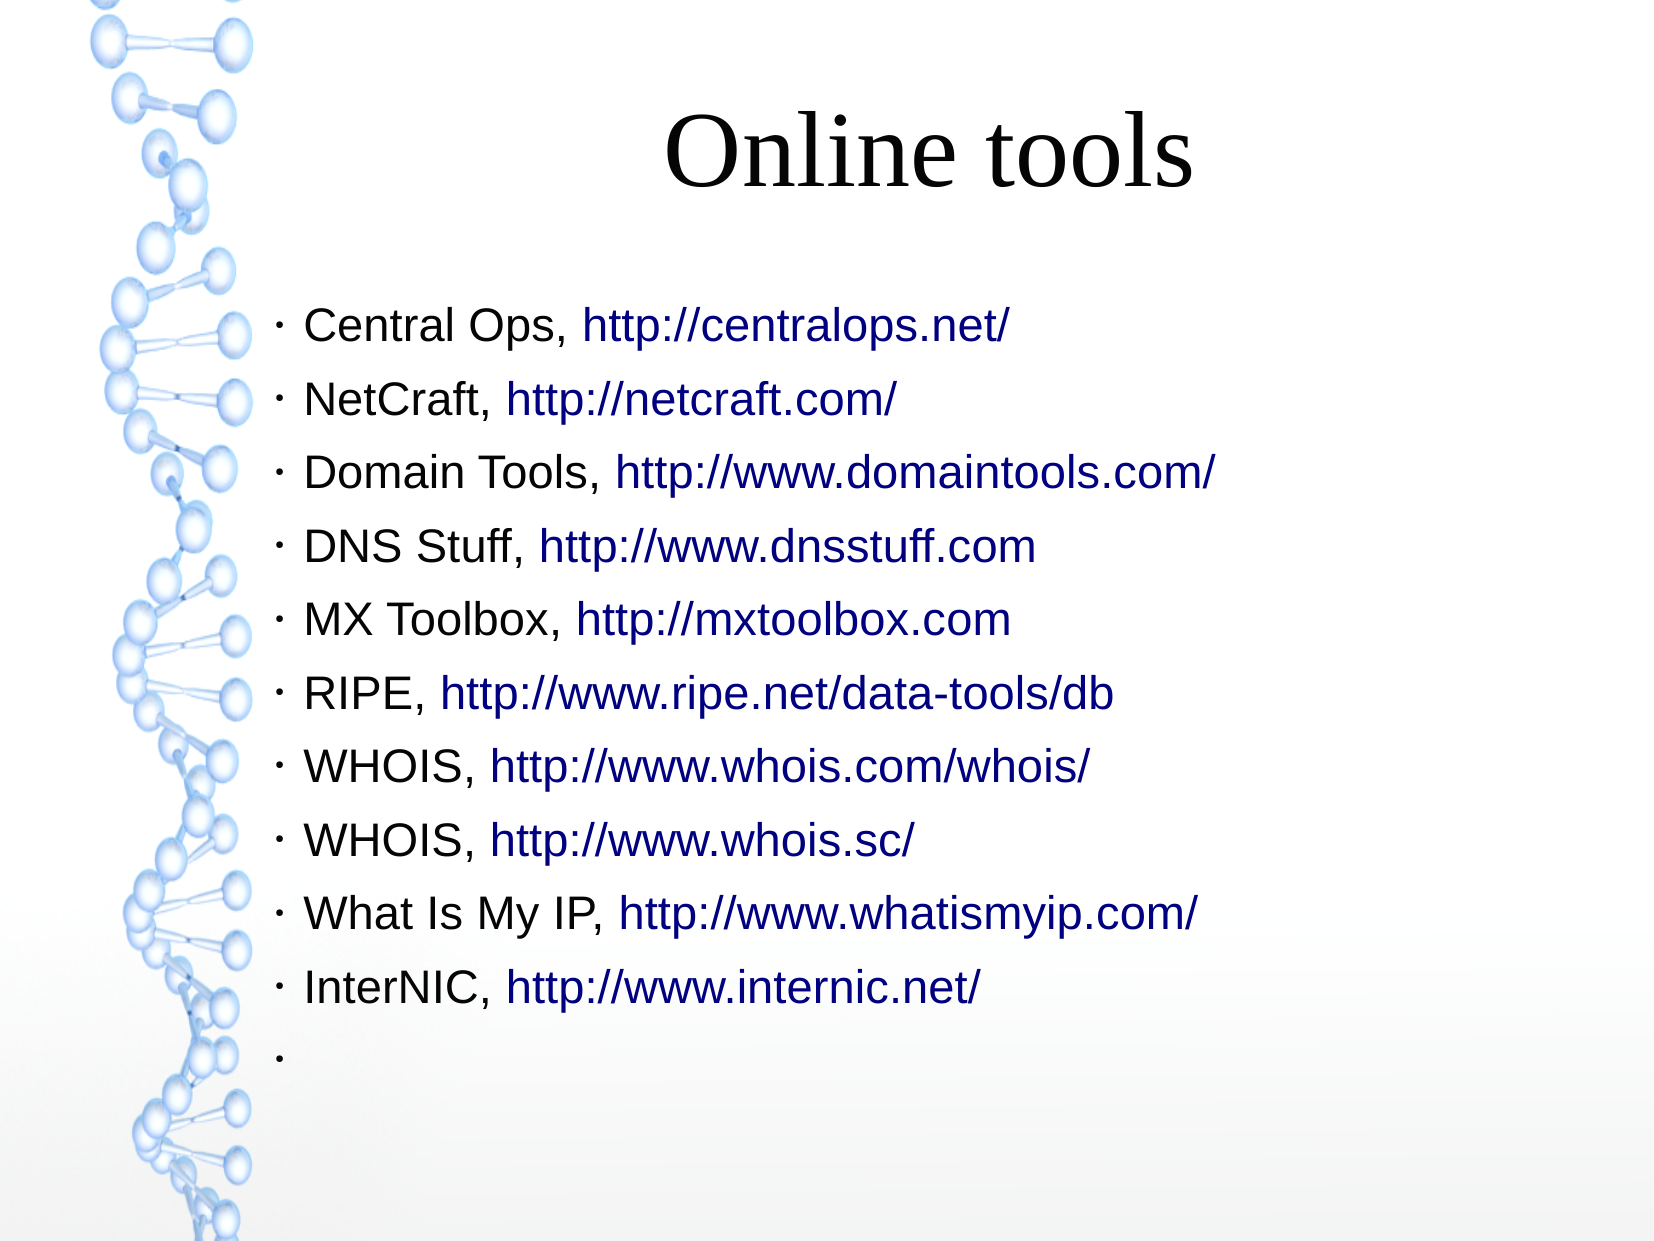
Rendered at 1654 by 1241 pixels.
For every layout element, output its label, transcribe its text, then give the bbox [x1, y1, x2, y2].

list Central Ops, http://centralops.net/ NetCraft, http://netcraft.com/ Domain Tools, http://www.domaintools.com/ DNS Stuff, http://www.dnsstuff.com MX Toolbox, http://mxtoolbox.com RIPE, http://www.ripe.net/data-tools/db WHOIS, http://www.whois.com/whois/ WHOIS, http://www.whois.sc/ What Is My IP, http://www.whatismyip.com/ InterNIC, http://www.internic.net/ [265, 299, 1595, 1019]
title Online tools [265, 47, 1595, 252]
picture [0, 0, 1654, 1241]
